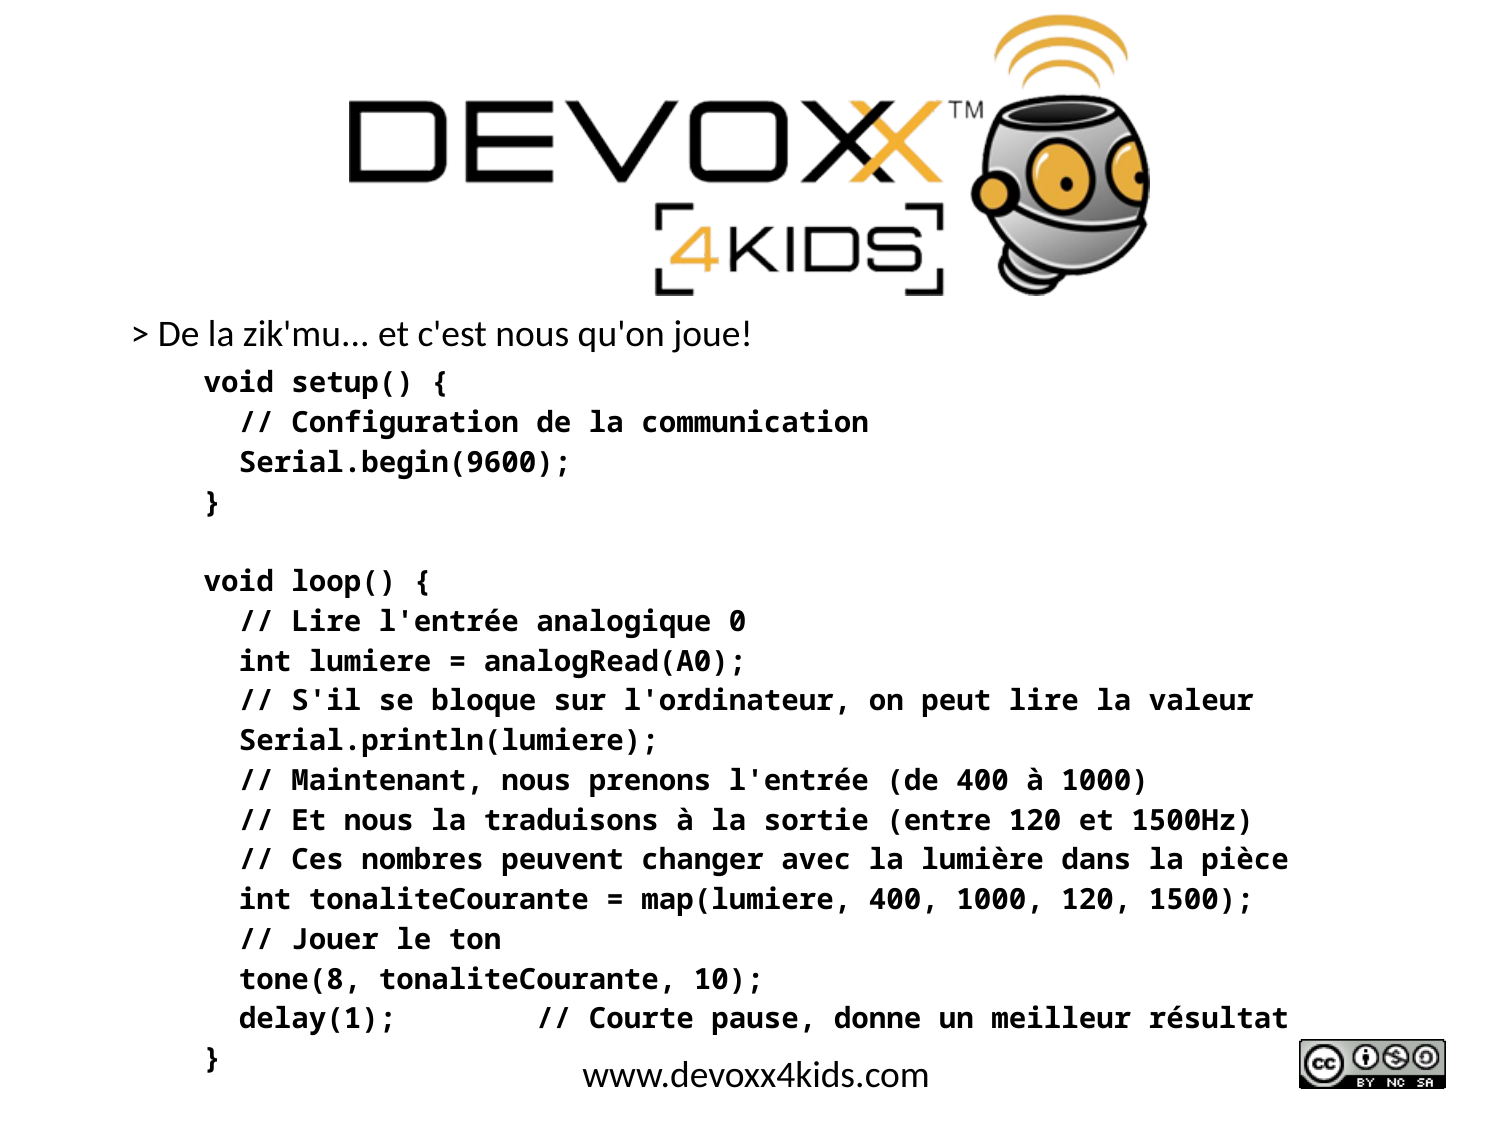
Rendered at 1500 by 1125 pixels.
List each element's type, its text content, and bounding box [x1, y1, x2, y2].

picture [349, 14, 1150, 295]
title > De la zik'mu... et c'est nous qu'on joue! [130, 295, 1406, 378]
picture [1299, 1039, 1446, 1089]
text_box void setup() { // Configuration de la communication Serial.begin(9600); } void loop() { // Lire l'entrée analogique 0 int lumiere = analogRead(A0); // S'il se bloque sur l'ordinateur, on peut lire la valeur Serial.println(lumiere); // Maintenant, nous prenons l'entrée (de 400 à 1000) // Et nous la traduisons à la sortie (entre 120 et 1500Hz) // Ces nombres peuvent changer avec la lumière dans la pièce int tonaliteCourante = map(lumiere, 400, 1000, 120, 1500); // Jouer le ton tone(8, tonaliteCourante, 10); delay(1); // Courte pause, donne un meilleur résultat } [188, 354, 1471, 1040]
